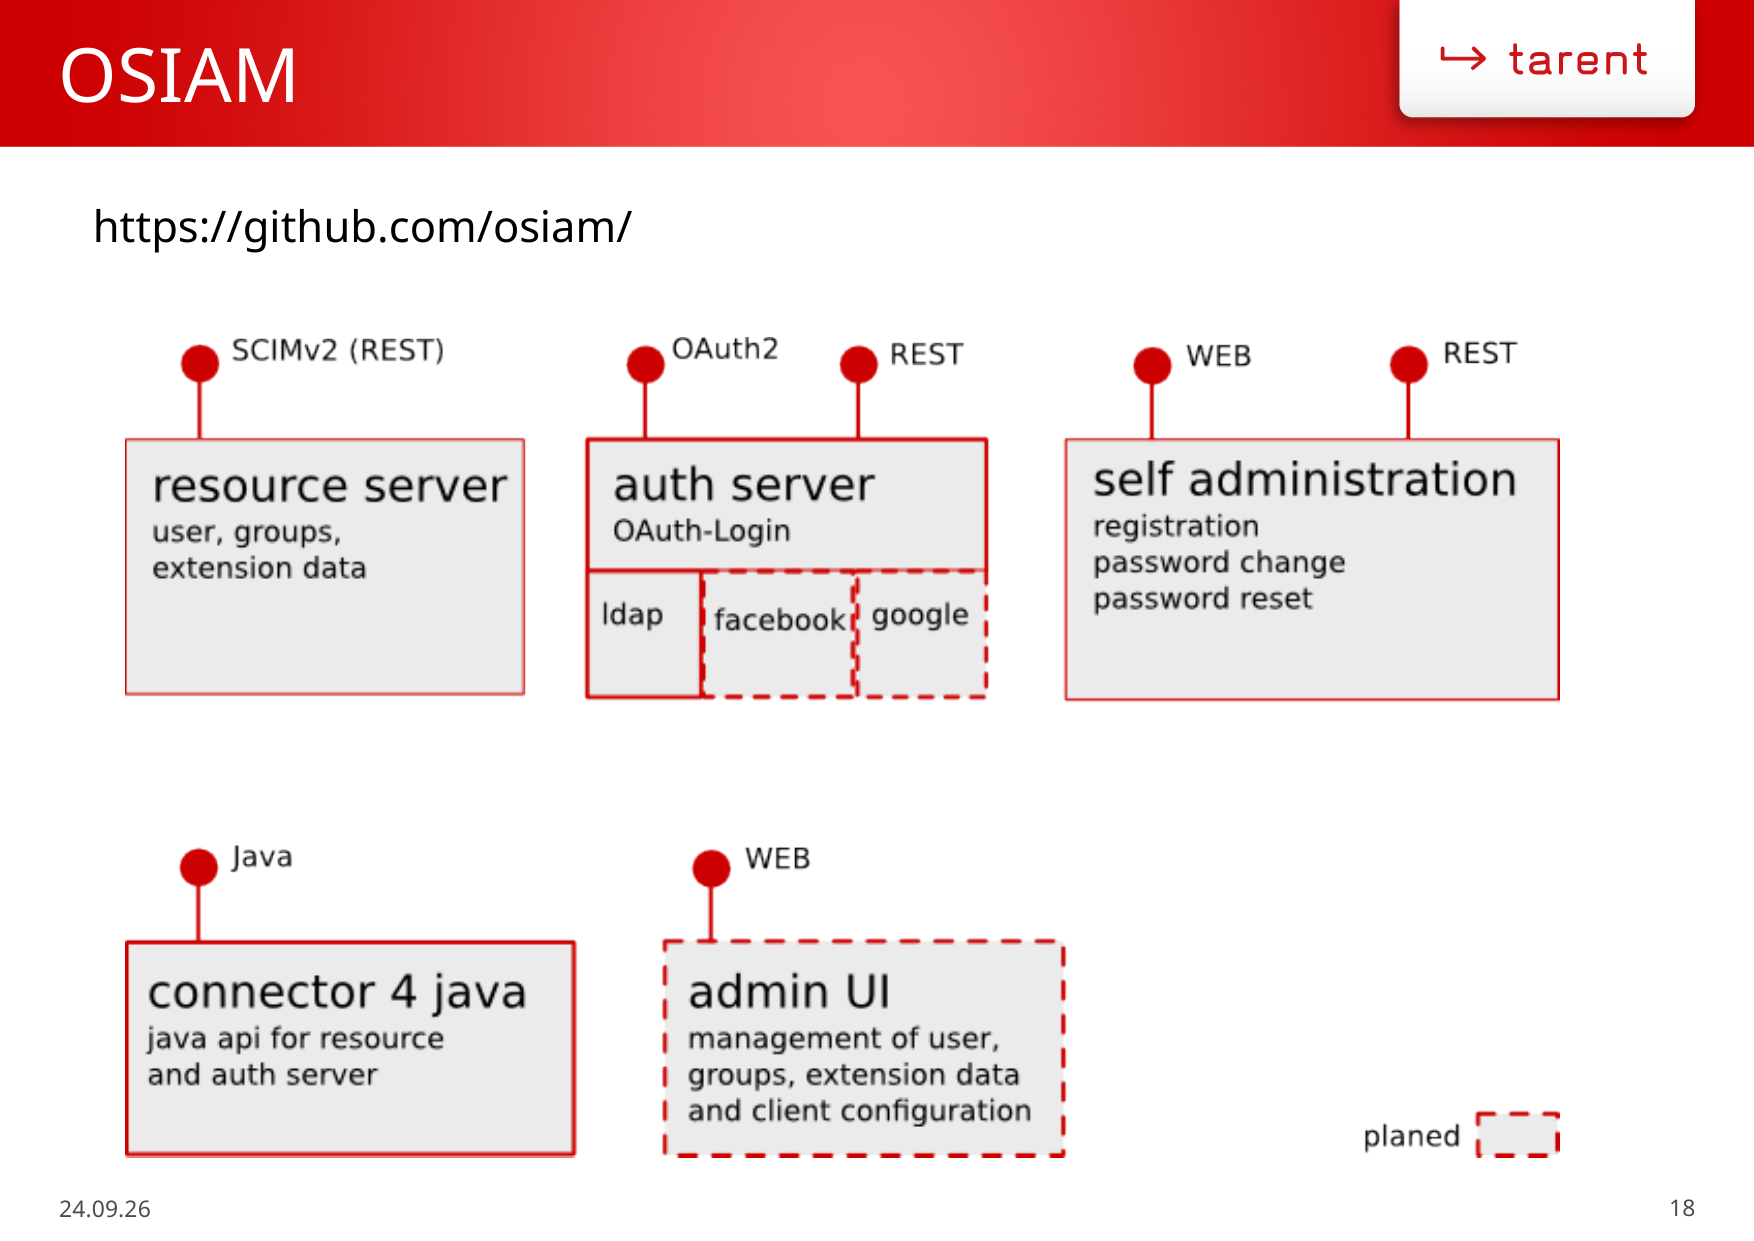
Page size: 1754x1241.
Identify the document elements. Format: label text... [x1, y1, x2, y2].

list https://github.com/osiam/ [51, 184, 1446, 281]
title OSIAM [59, 0, 1638, 177]
picture [0, 0, 1754, 1240]
